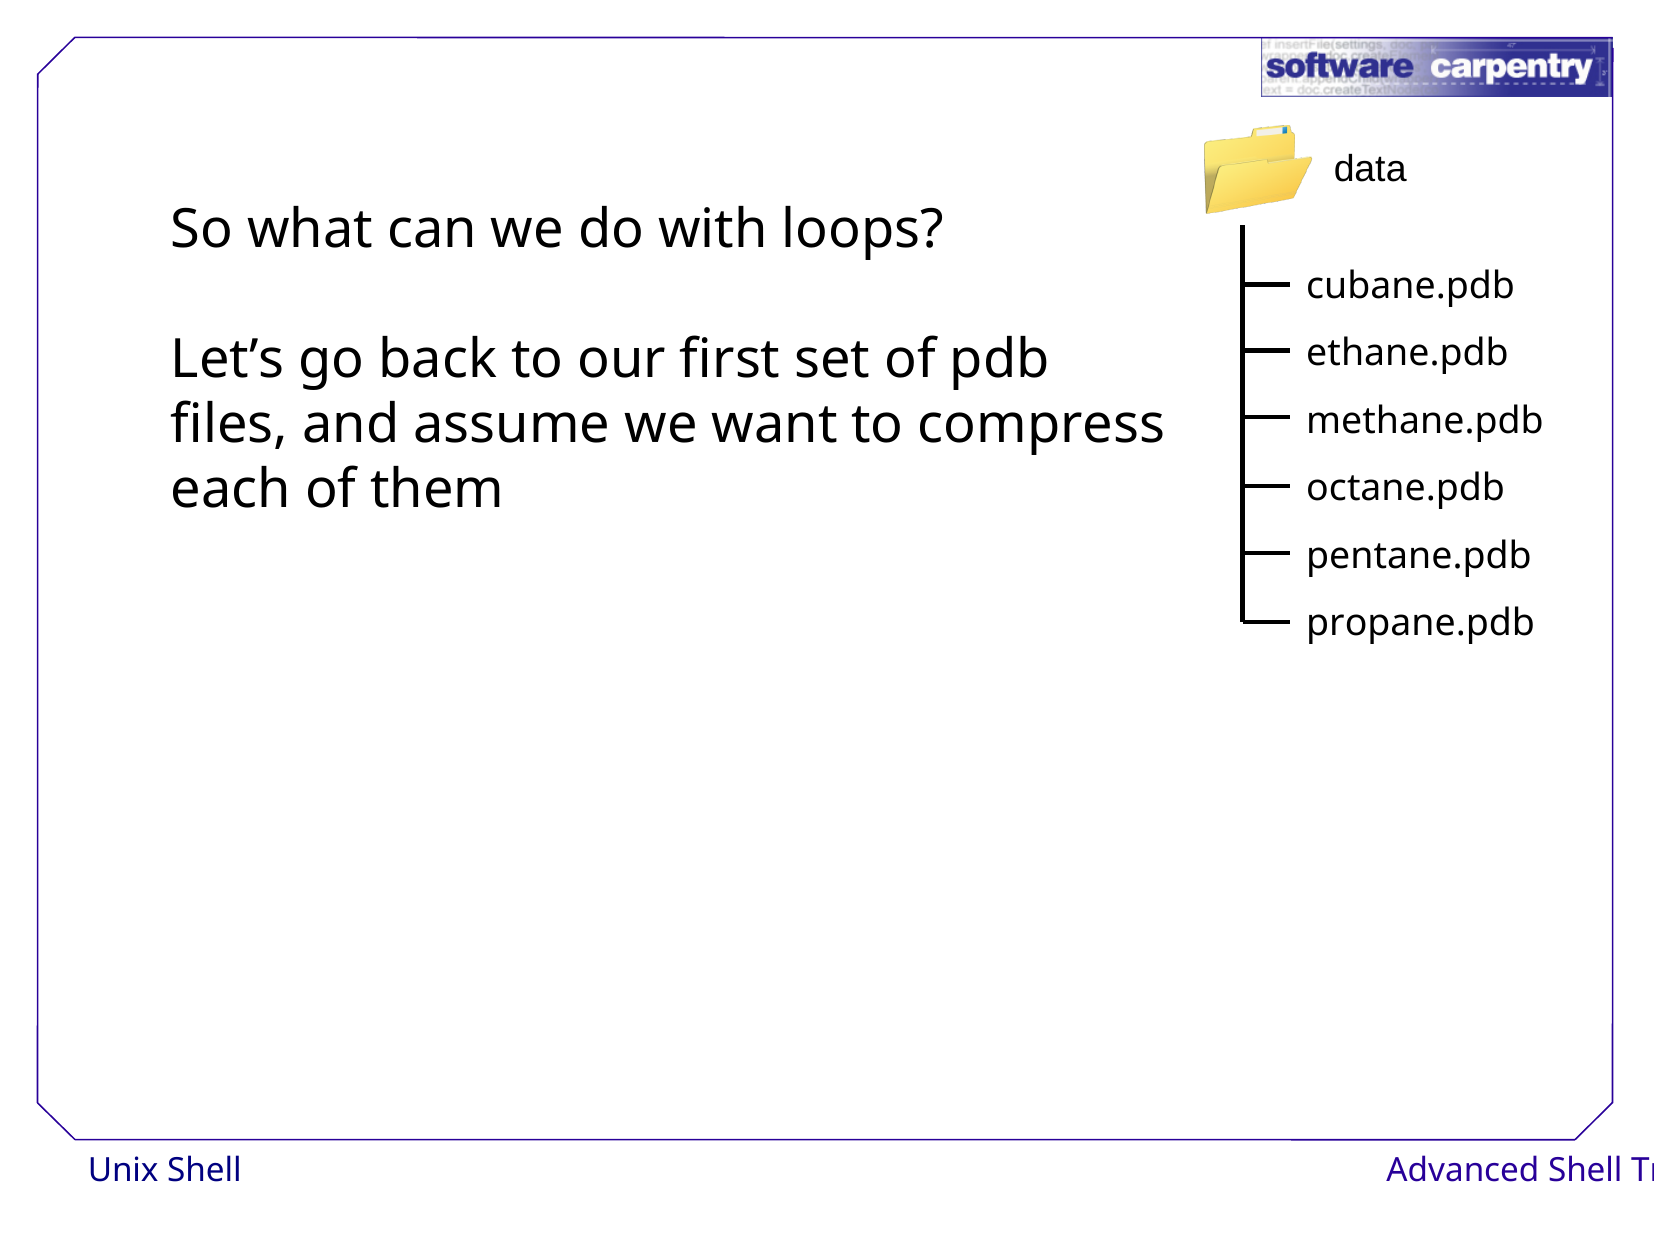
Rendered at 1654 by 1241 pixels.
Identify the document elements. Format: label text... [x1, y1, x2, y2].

picture [1261, 39, 1613, 97]
text_box So what can we do with loops? Let’s go back to our first set of pdb files, and assume we want to compress each of them [155, 185, 1186, 527]
text_box cubane.pdb ethane.pdb methane.pdb octane.pdb pentane.pdb propane.pdb [1291, 230, 1559, 652]
text_box data [1318, 139, 1422, 198]
picture [1200, 111, 1316, 227]
